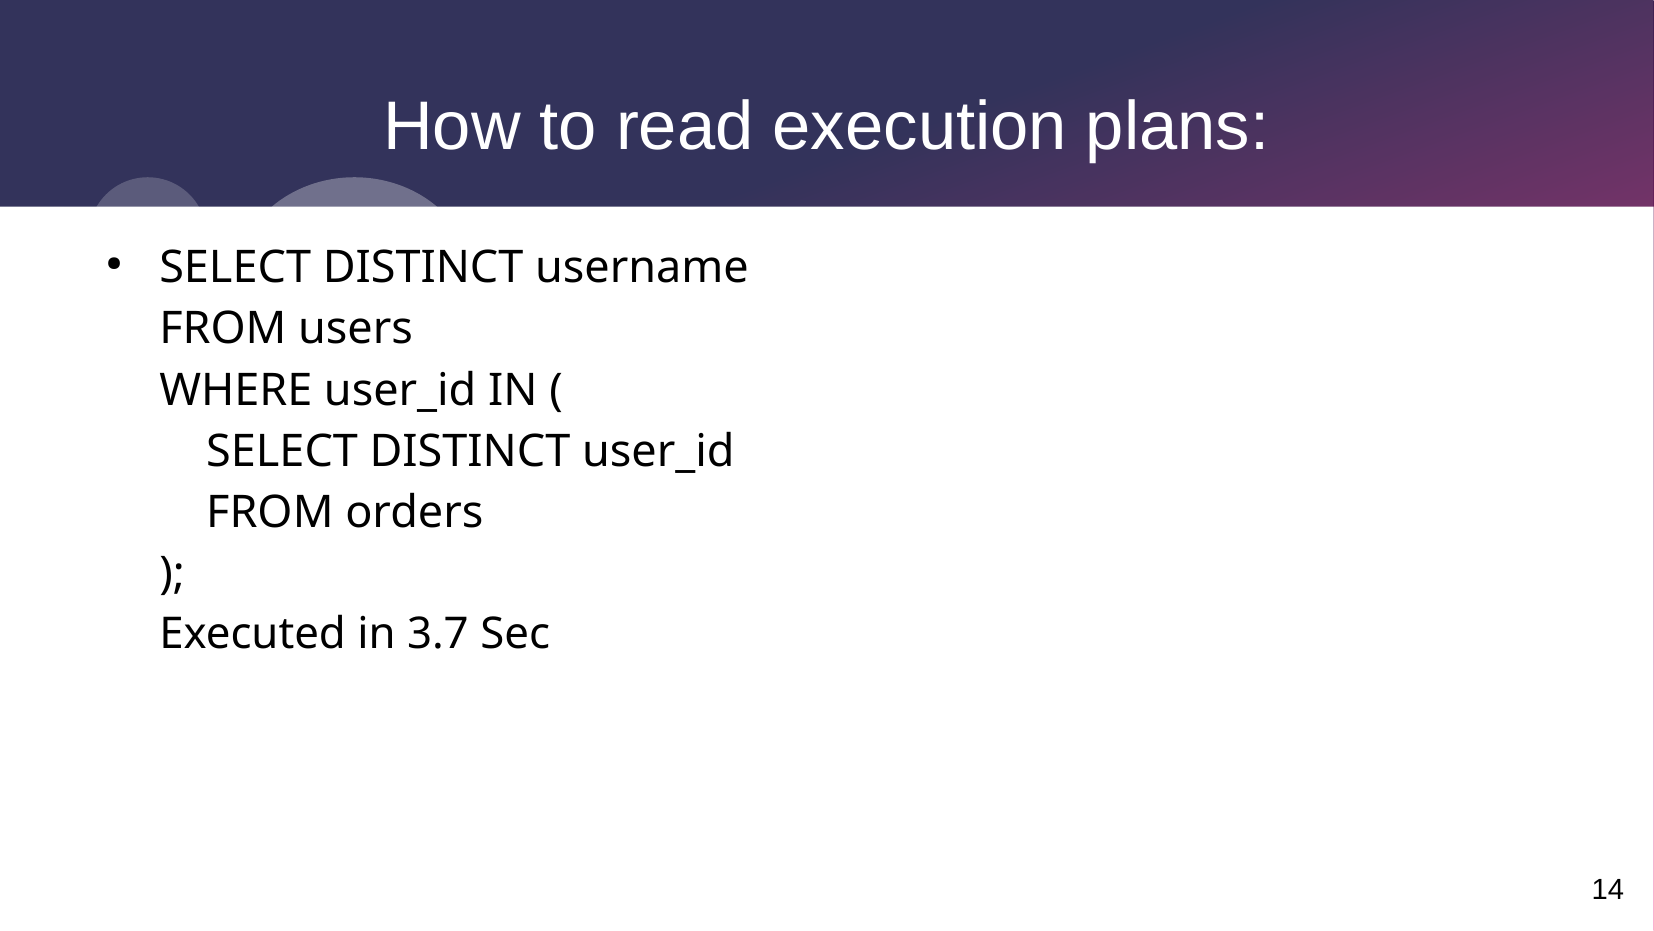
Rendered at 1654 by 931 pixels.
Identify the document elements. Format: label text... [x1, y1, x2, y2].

title How to read execution plans: [88, 44, 1565, 207]
list SELECT DISTINCT username FROM users WHERE user_id IN ( SELECT DISTINCT user_id FROM orders ); Executed in 3.7 Sec [88, 234, 809, 826]
